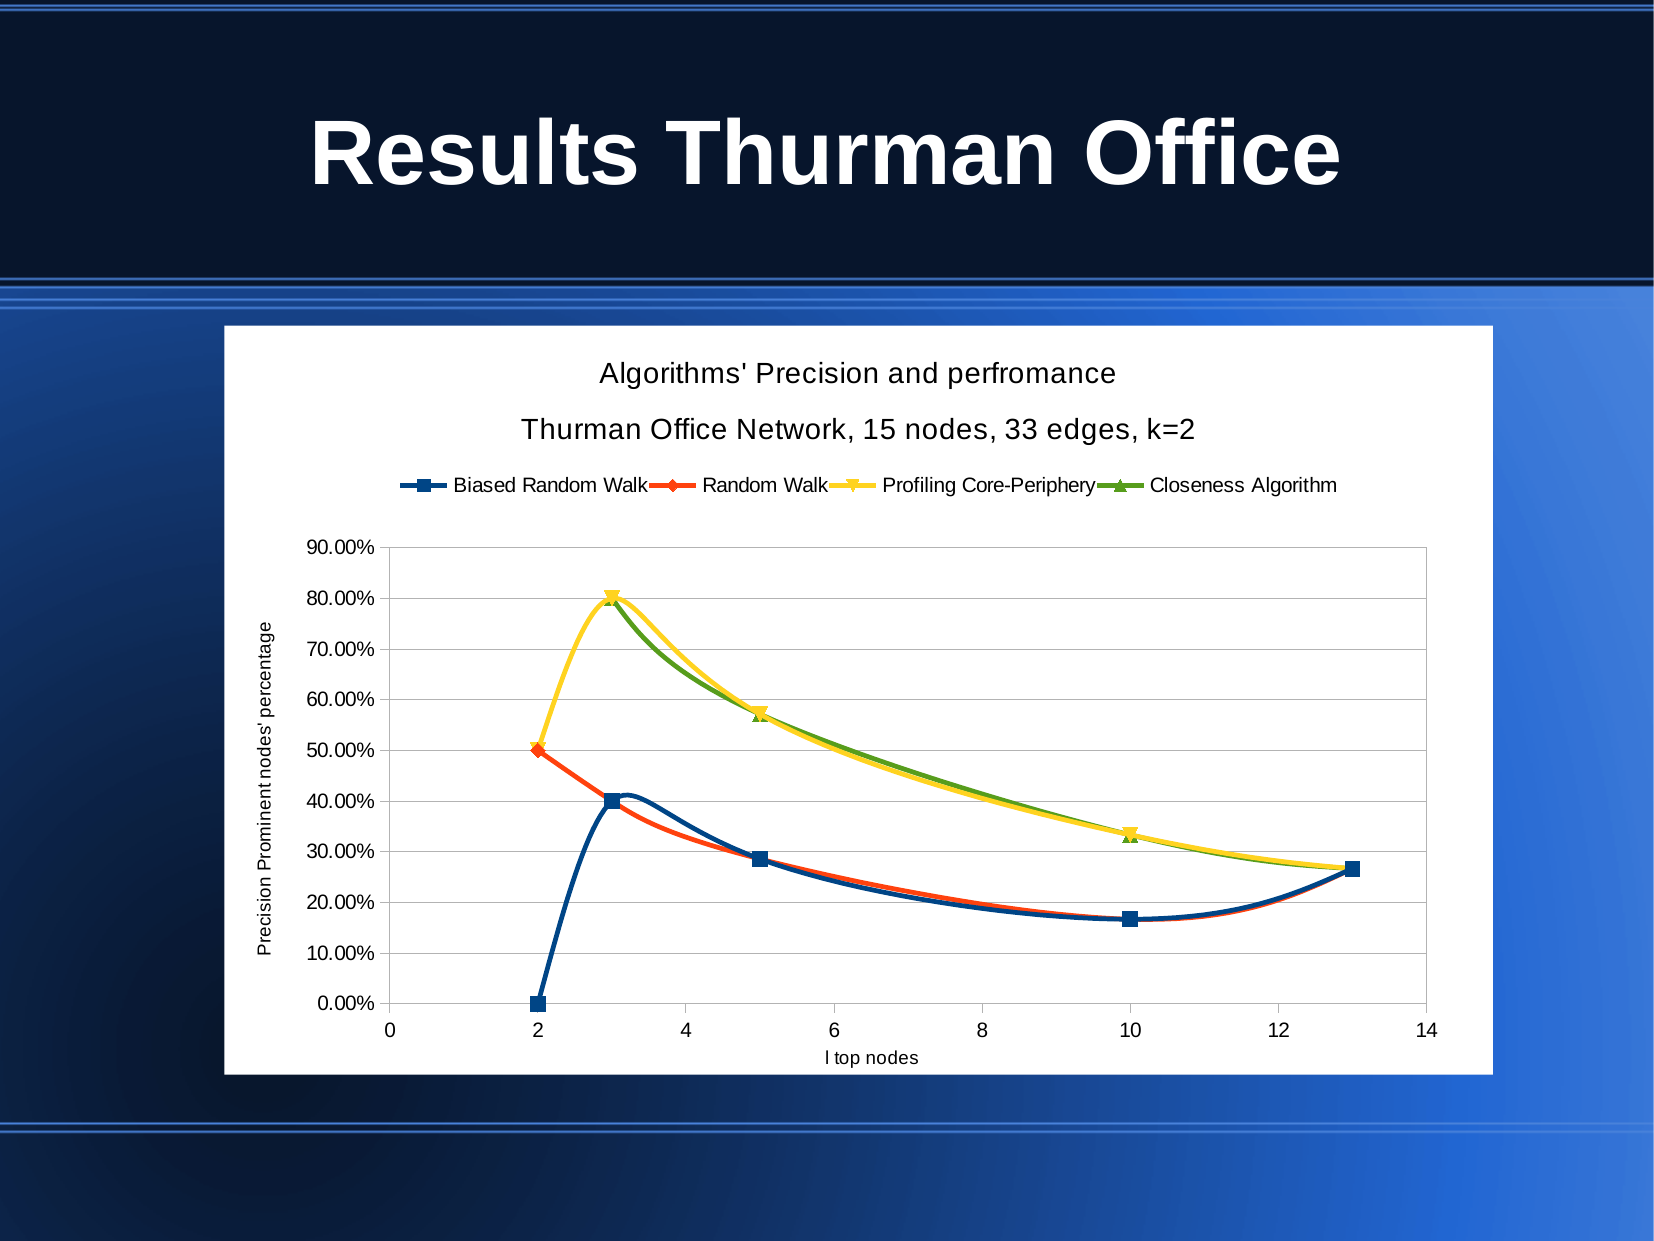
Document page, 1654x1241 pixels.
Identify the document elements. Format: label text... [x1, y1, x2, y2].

title Results Thurman Office [82, 49, 1571, 257]
picture [0, 0, 1654, 1241]
chart [224, 325, 1493, 1075]
